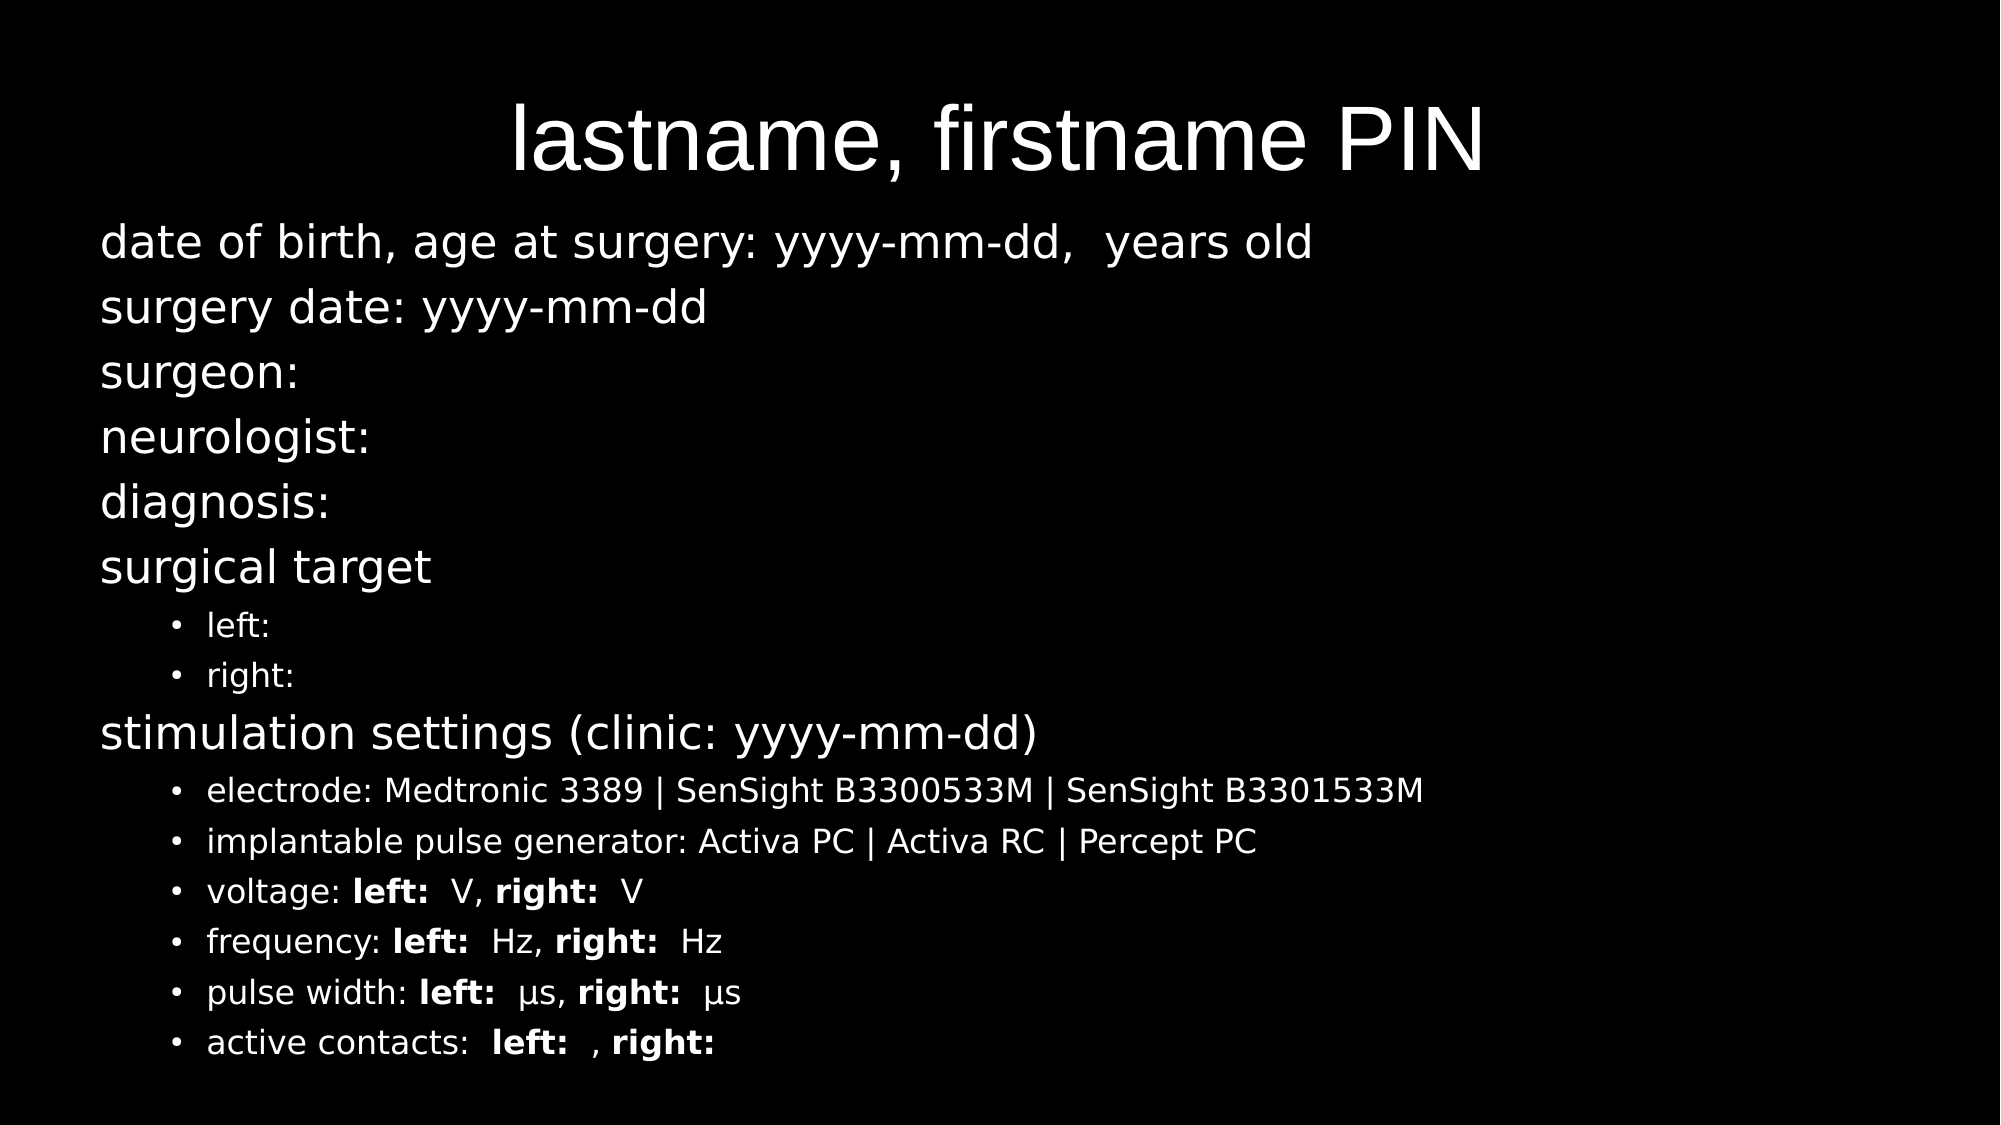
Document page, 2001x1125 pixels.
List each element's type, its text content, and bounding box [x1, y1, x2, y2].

subtitle date of birth, age at surgery: yyyy-mm-dd, years old surgery date: yyyy-mm-dd surgeon: neurologist: diagnosis: surgical target left: right: stimulation settings (clinic: yyyy-mm-dd) electrode: Medtronic 3389 | SenSight B3300533M | SenSight B3301533M implantable pulse generator: Activa PC | Activa RC | Percept PC voltage: left: V, right: V frequency: left: Hz, right: Hz pulse width: left: μs, right: μs active contacts: left: , right: [99, 215, 1900, 1063]
title lastname, firstname PIN [99, 44, 1900, 215]
